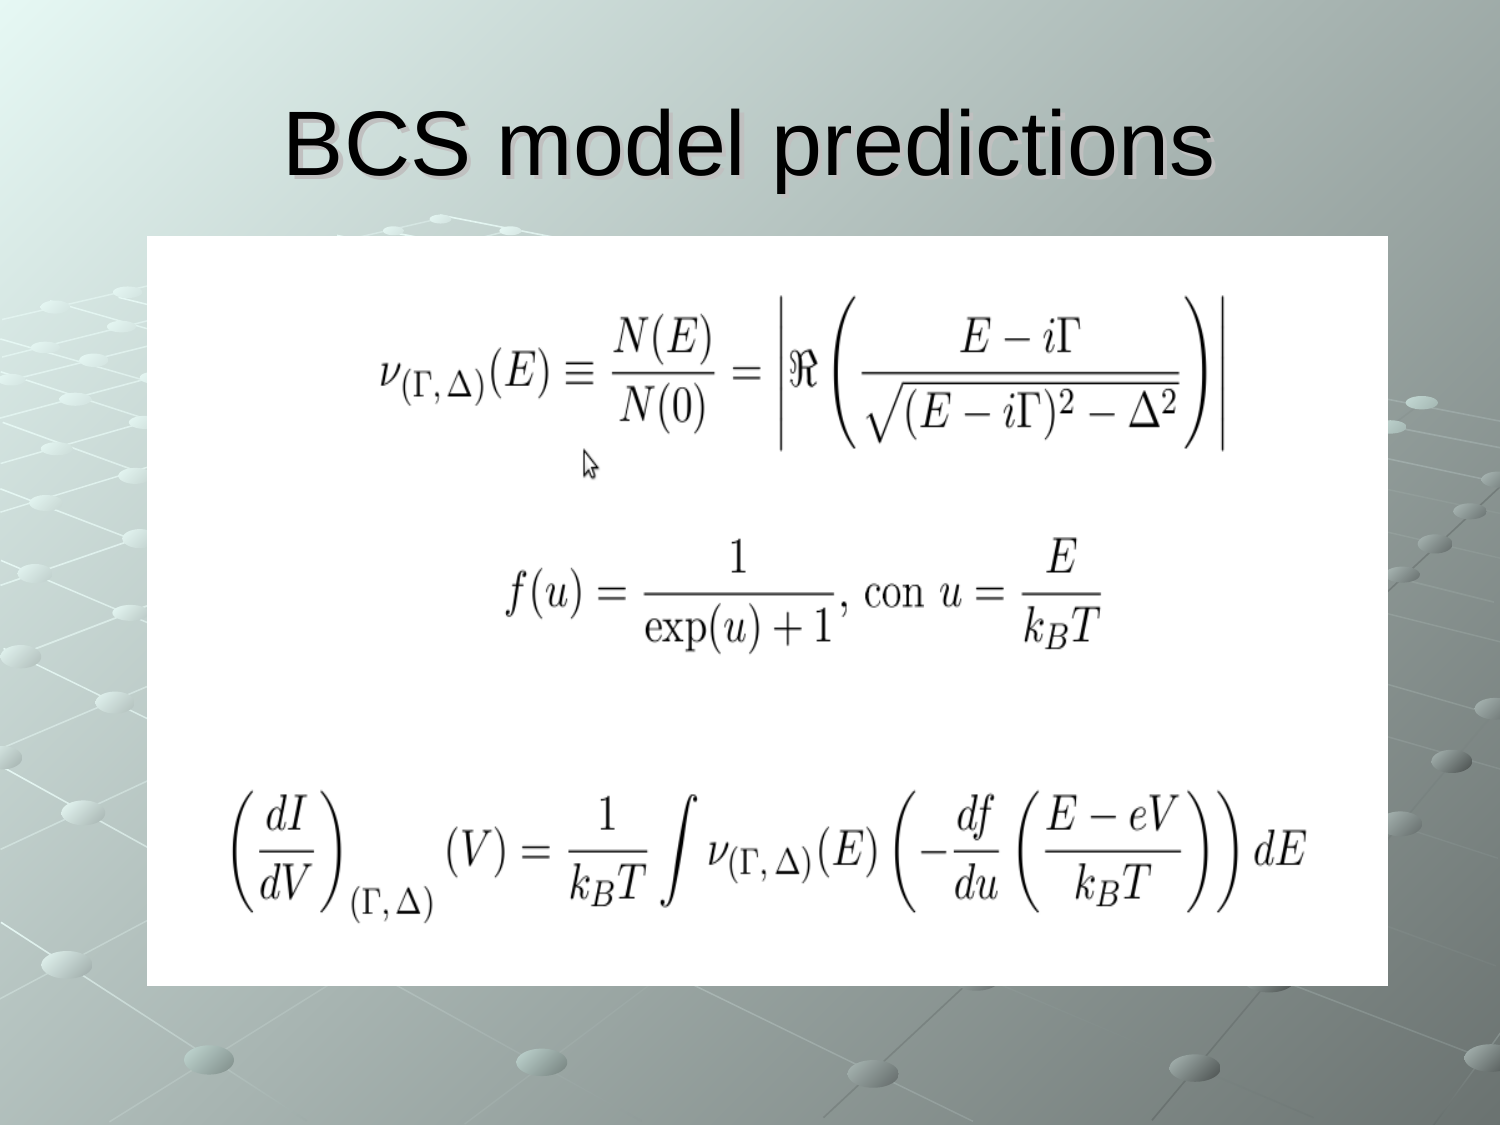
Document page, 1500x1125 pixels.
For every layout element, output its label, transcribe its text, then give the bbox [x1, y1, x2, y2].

picture [147, 236, 1388, 986]
title BCS model predictions [75, 37, 1425, 241]
